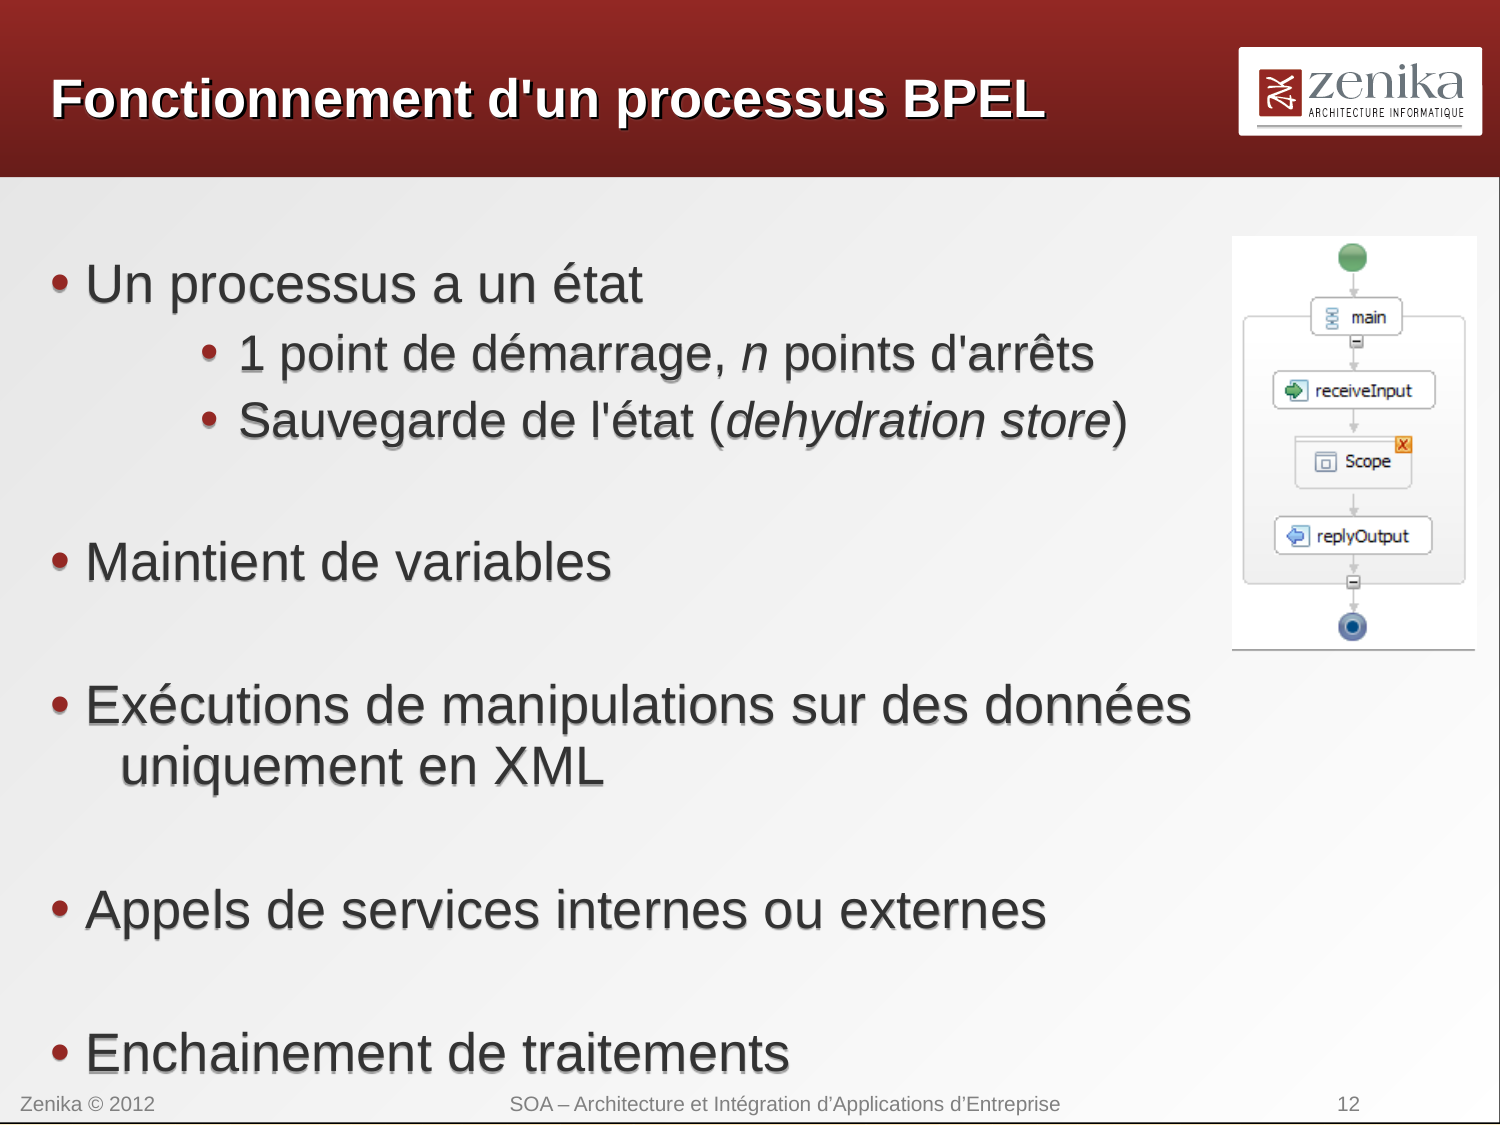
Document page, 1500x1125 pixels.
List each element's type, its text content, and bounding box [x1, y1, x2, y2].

picture [1232, 236, 1477, 649]
title Fonctionnement d'un processus BPEL [50, 22, 1206, 172]
subtitle Un processus a un état 1 point de démarrage, n points d'arrêts Sauvegarde de l'état (dehydration store) Maintient de variables Exécutions de manipulations sur des données uniquement en XML Appels de services internes ou externes Enchainement de traitements [50, 249, 1435, 1094]
